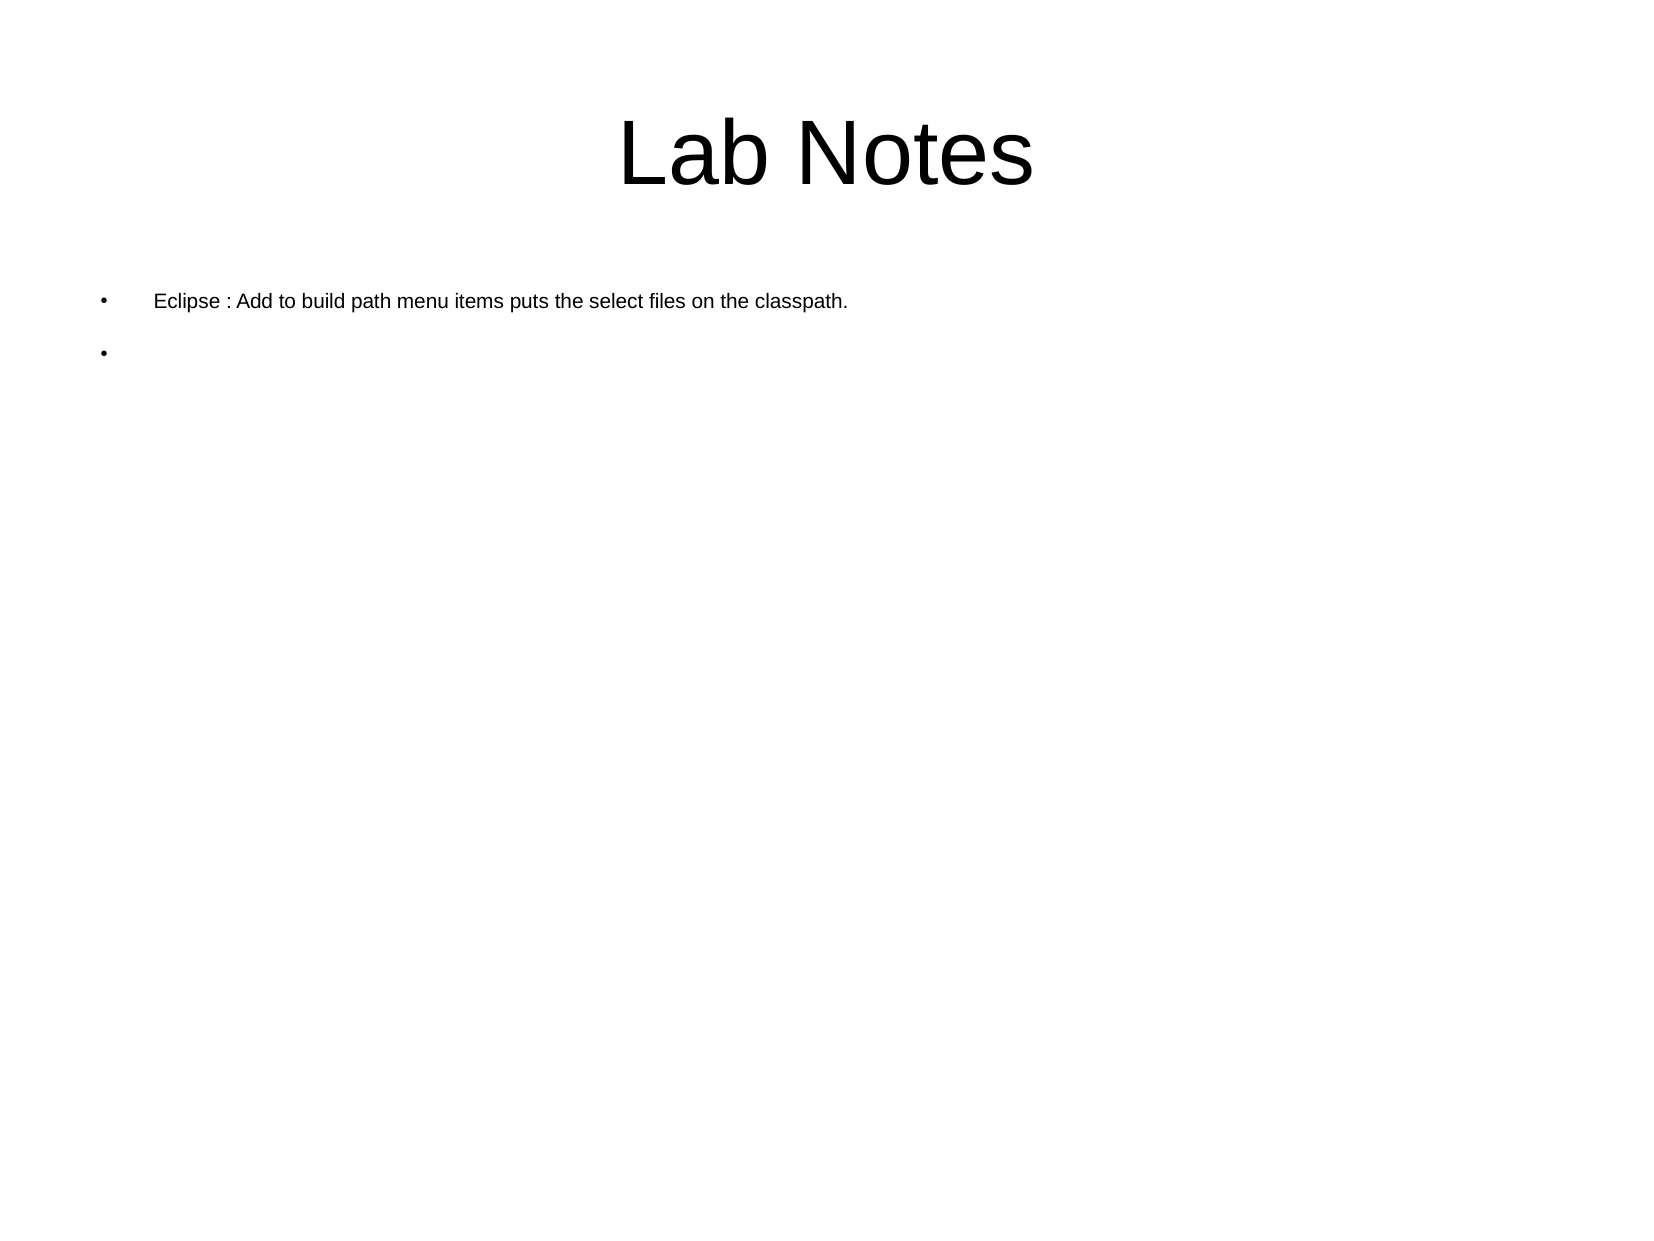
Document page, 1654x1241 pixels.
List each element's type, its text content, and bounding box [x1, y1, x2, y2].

list Eclipse : Add to build path menu items puts the select files on the classpath. [82, 290, 1571, 1010]
title Lab Notes [82, 49, 1571, 257]
